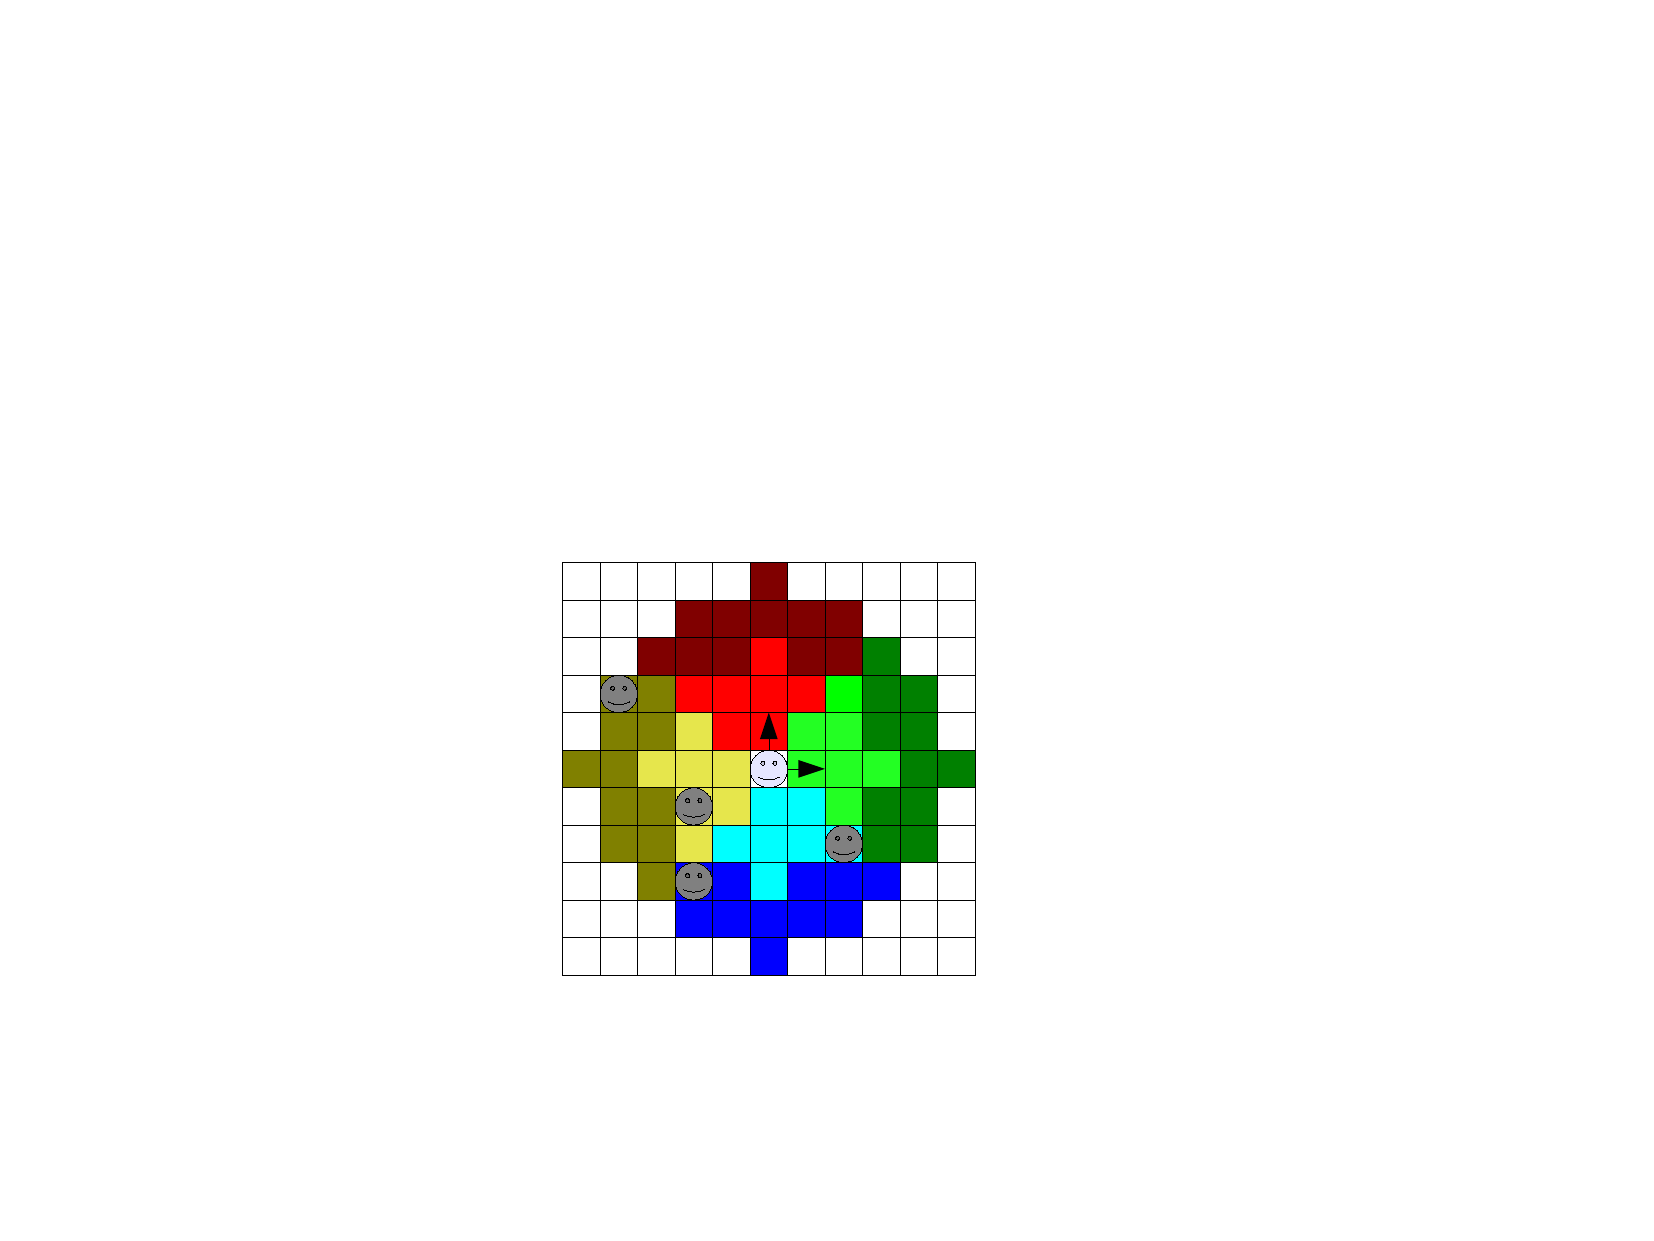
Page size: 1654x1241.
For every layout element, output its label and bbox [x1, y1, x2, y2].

text_box [562, 562, 976, 976]
